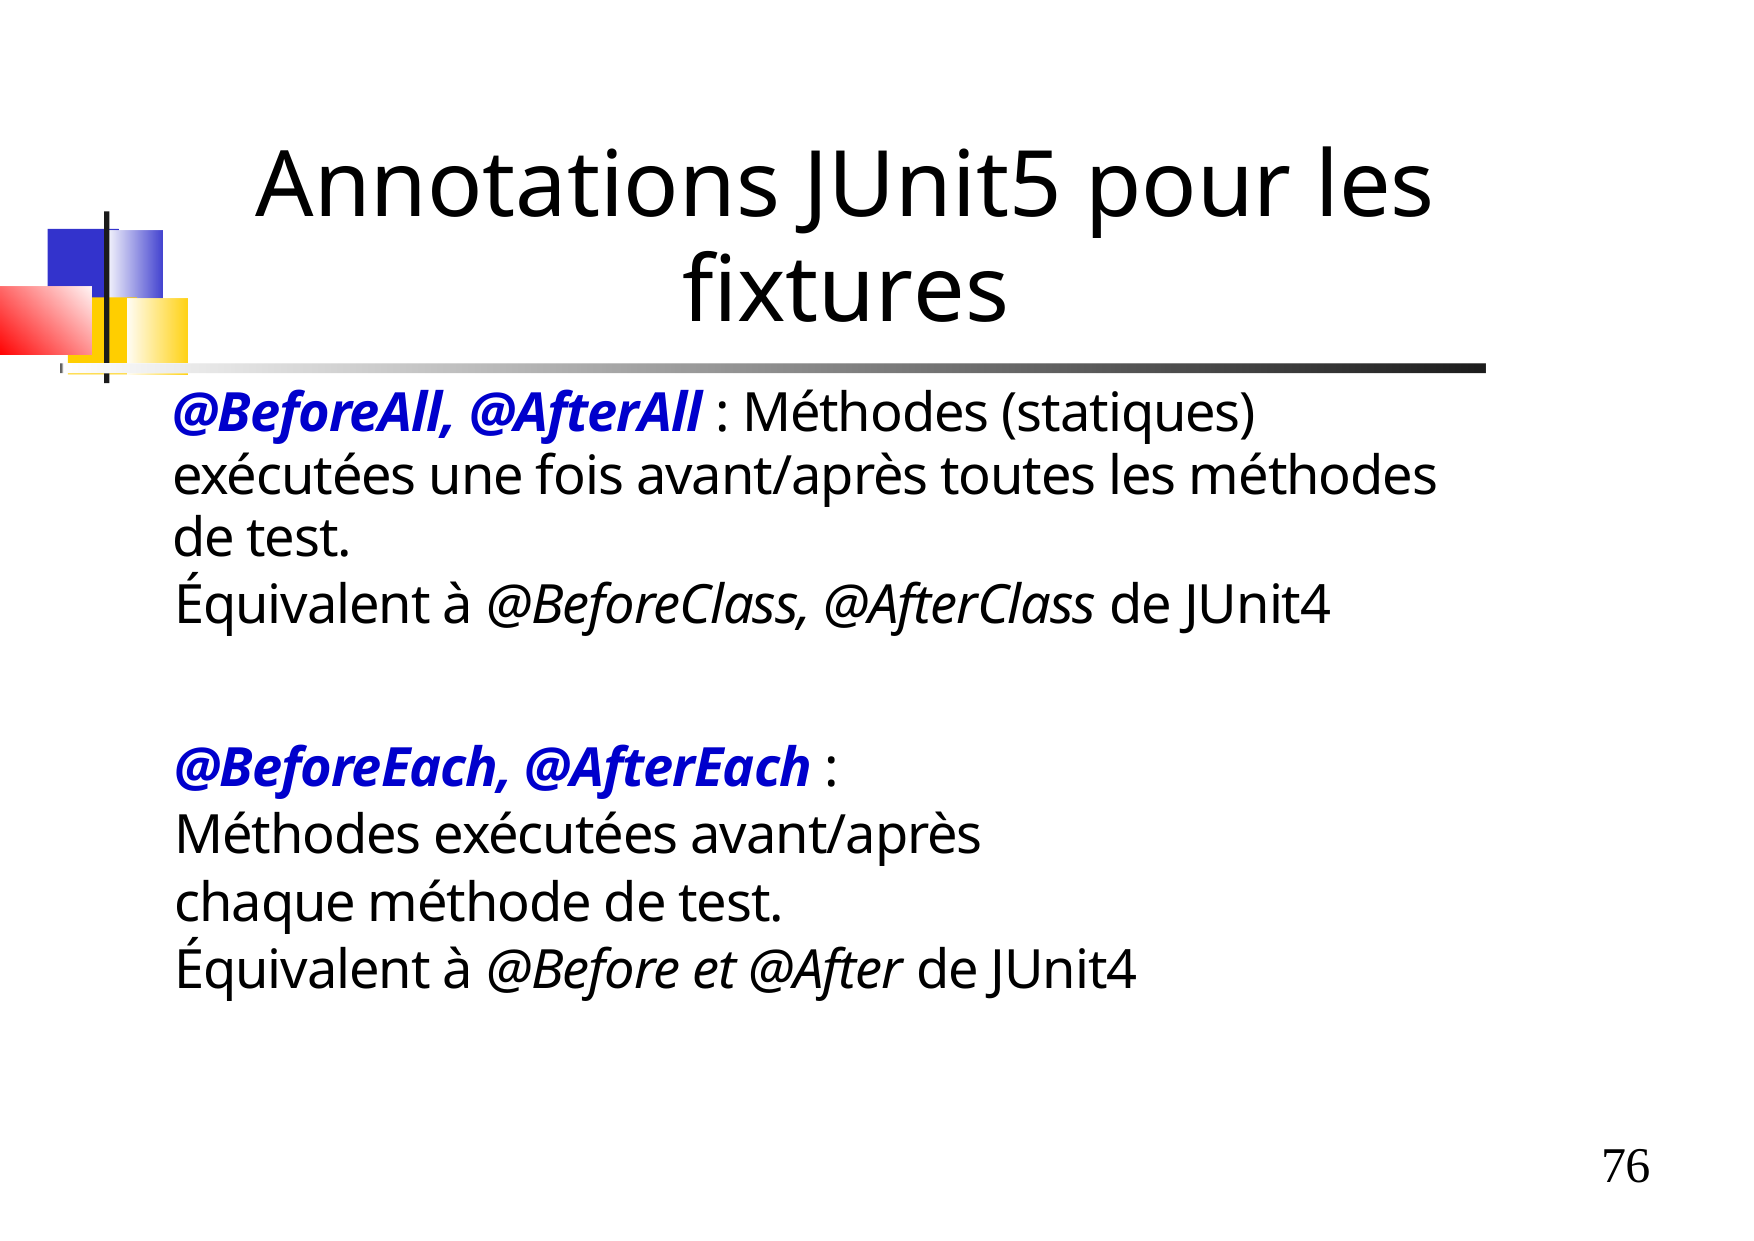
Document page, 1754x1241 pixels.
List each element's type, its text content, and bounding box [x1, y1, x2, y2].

text_box @BeforeAll, @AfterAll : Méthodes (statiques) exécutées une fois avant/après toutes les méthodes de test. Équivalent à @BeforeClass, @AfterClass de JUnit4 @BeforeEach, @AfterEach : Méthodes exécutées avant/après chaque méthode de test. Équivalent à @Before et @After de JUnit4 [172, 377, 1467, 1001]
text_box 76 [1598, 1135, 1654, 1193]
title Annotations JUnit5 pour les fixtures [154, 129, 1538, 344]
picture [0, 285, 92, 355]
picture [60, 229, 1486, 384]
